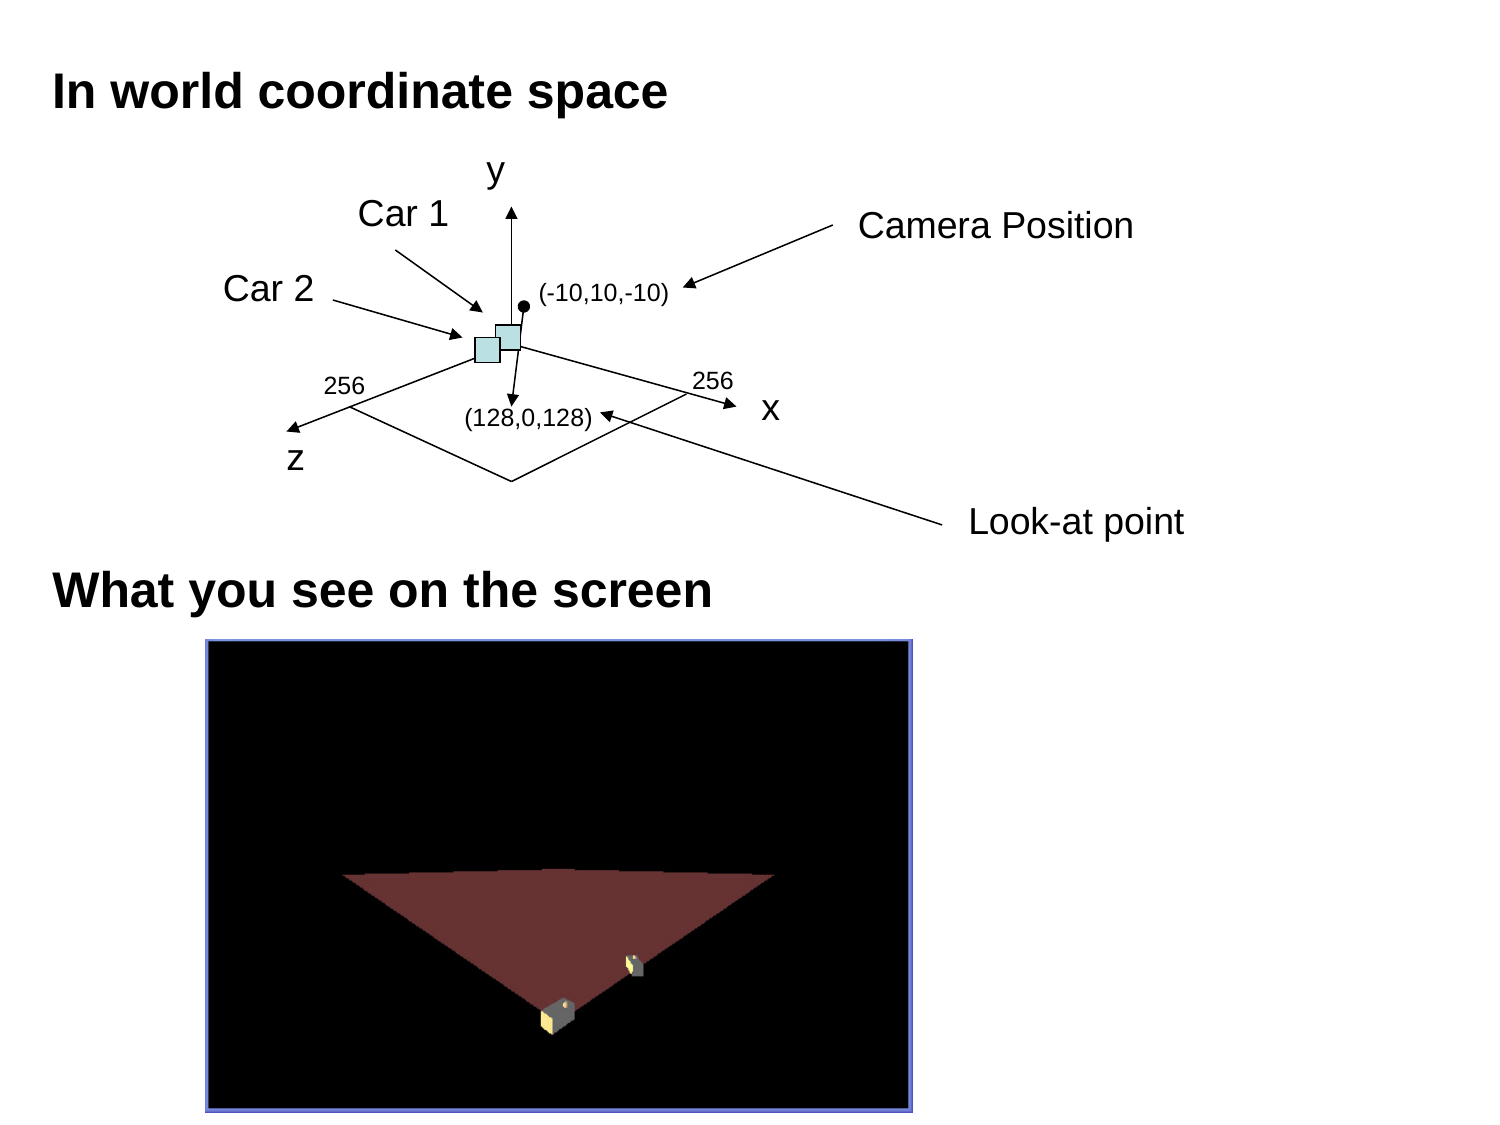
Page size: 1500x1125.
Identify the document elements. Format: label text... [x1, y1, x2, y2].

text_box What you see on the screen [37, 549, 729, 626]
text_box 256 [677, 356, 749, 402]
text_box [474, 324, 521, 363]
text_box Car 2 [208, 255, 330, 317]
text_box (-10,10,-10) [523, 268, 685, 315]
text_box 256 [308, 362, 381, 408]
text_box Car 1 [342, 180, 465, 242]
text_box y [471, 137, 521, 198]
text_box In world coordinate space [37, 50, 685, 126]
picture [205, 639, 913, 1113]
text_box (128,0,128) [449, 394, 608, 440]
text_box Look-at point [953, 489, 1200, 551]
text_box x [746, 374, 796, 436]
text_box z [271, 424, 321, 486]
text_box Camera Position [843, 193, 1150, 254]
